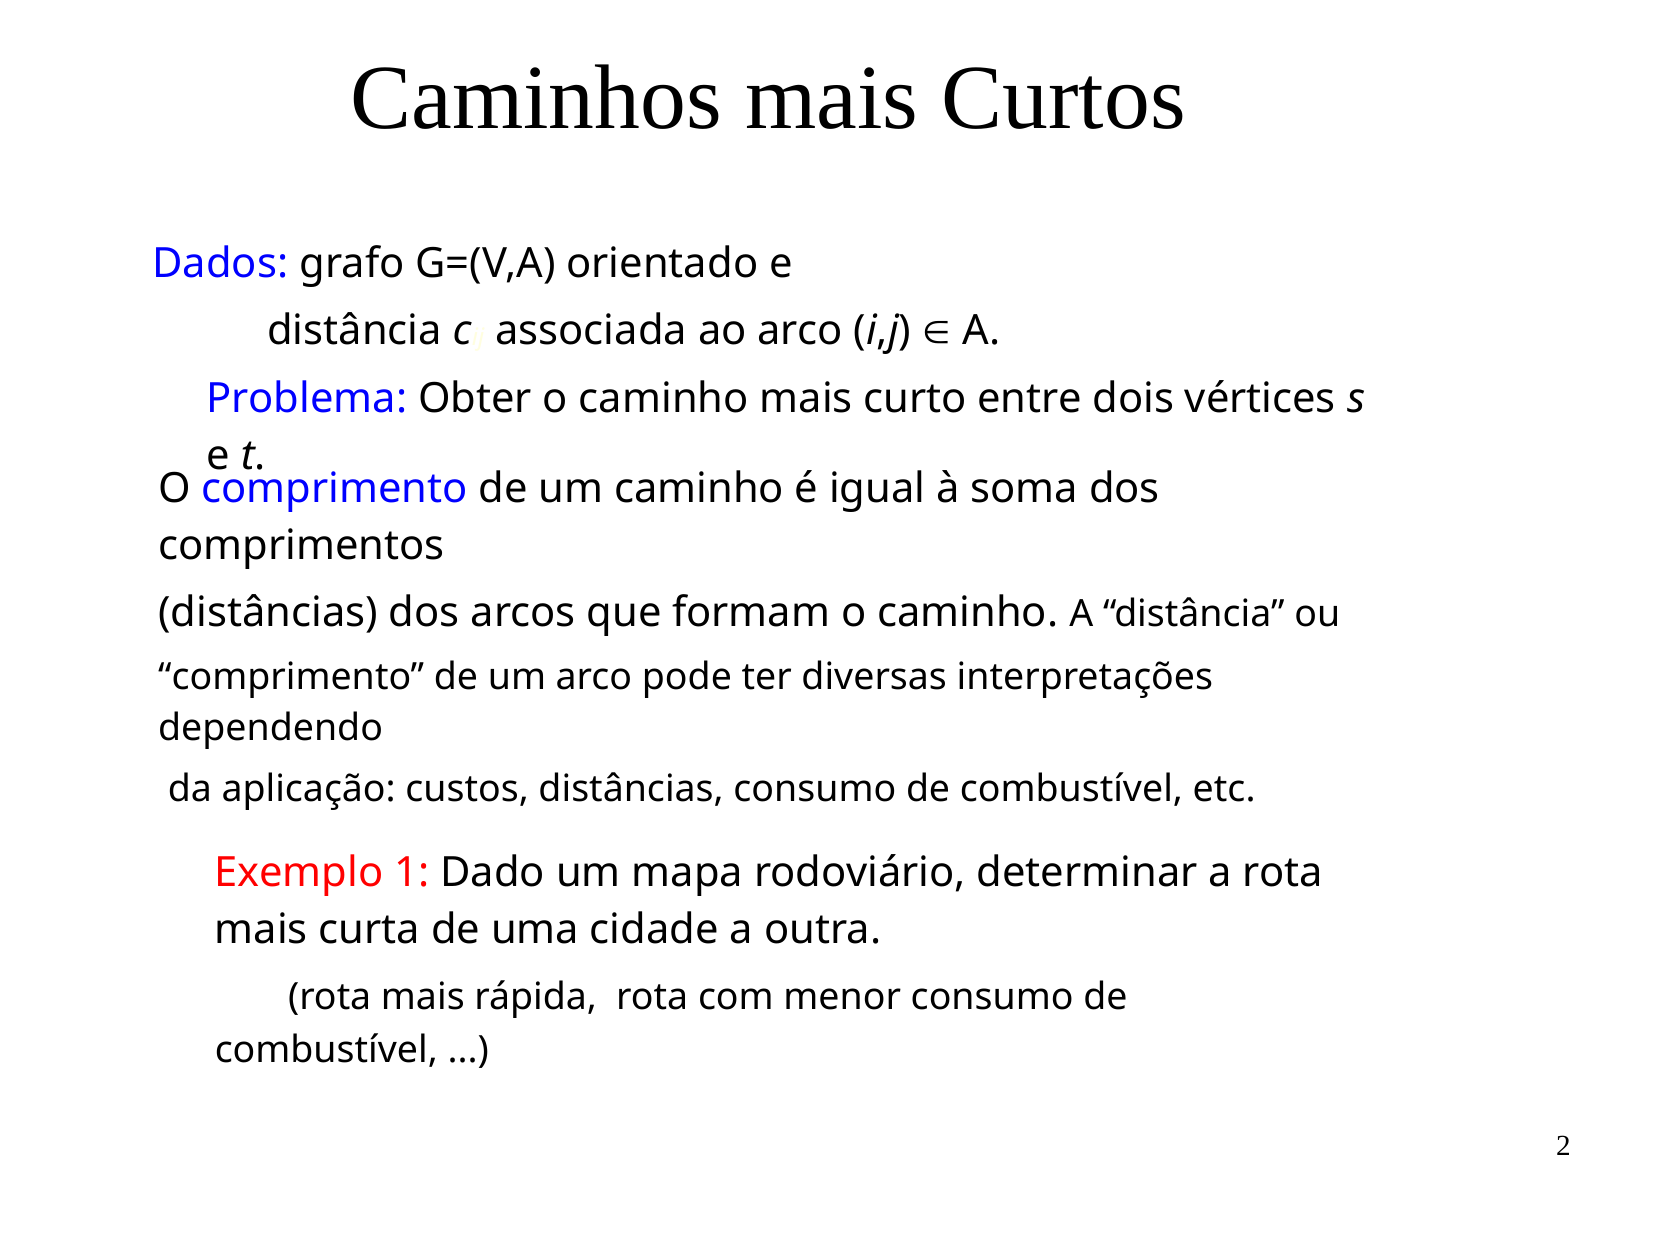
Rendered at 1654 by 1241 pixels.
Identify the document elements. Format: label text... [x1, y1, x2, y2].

text_box O comprimento de um caminho é igual à soma dos comprimentos (distâncias) dos arcos que formam o caminho. A “distância” ou “comprimento” de um arco pode ter diversas interpretações dependendo da aplicação: custos, distâncias, consumo de combustível, etc. [143, 449, 1419, 725]
title Caminhos mais Curtos [237, 38, 1300, 157]
list Dados: grafo G=(V,A) orientado e distância cij associada ao arco (i,j)  A. Problema: Obter o caminho mais curto entre dois vértices s e t. [137, 224, 1413, 622]
text_box Exemplo 1: Dado um mapa rodoviário, determinar a rota mais curta de uma cidade a outra. (rota mais rápida, rota com menor consumo de combustível, ...)‏ [200, 834, 1388, 1085]
